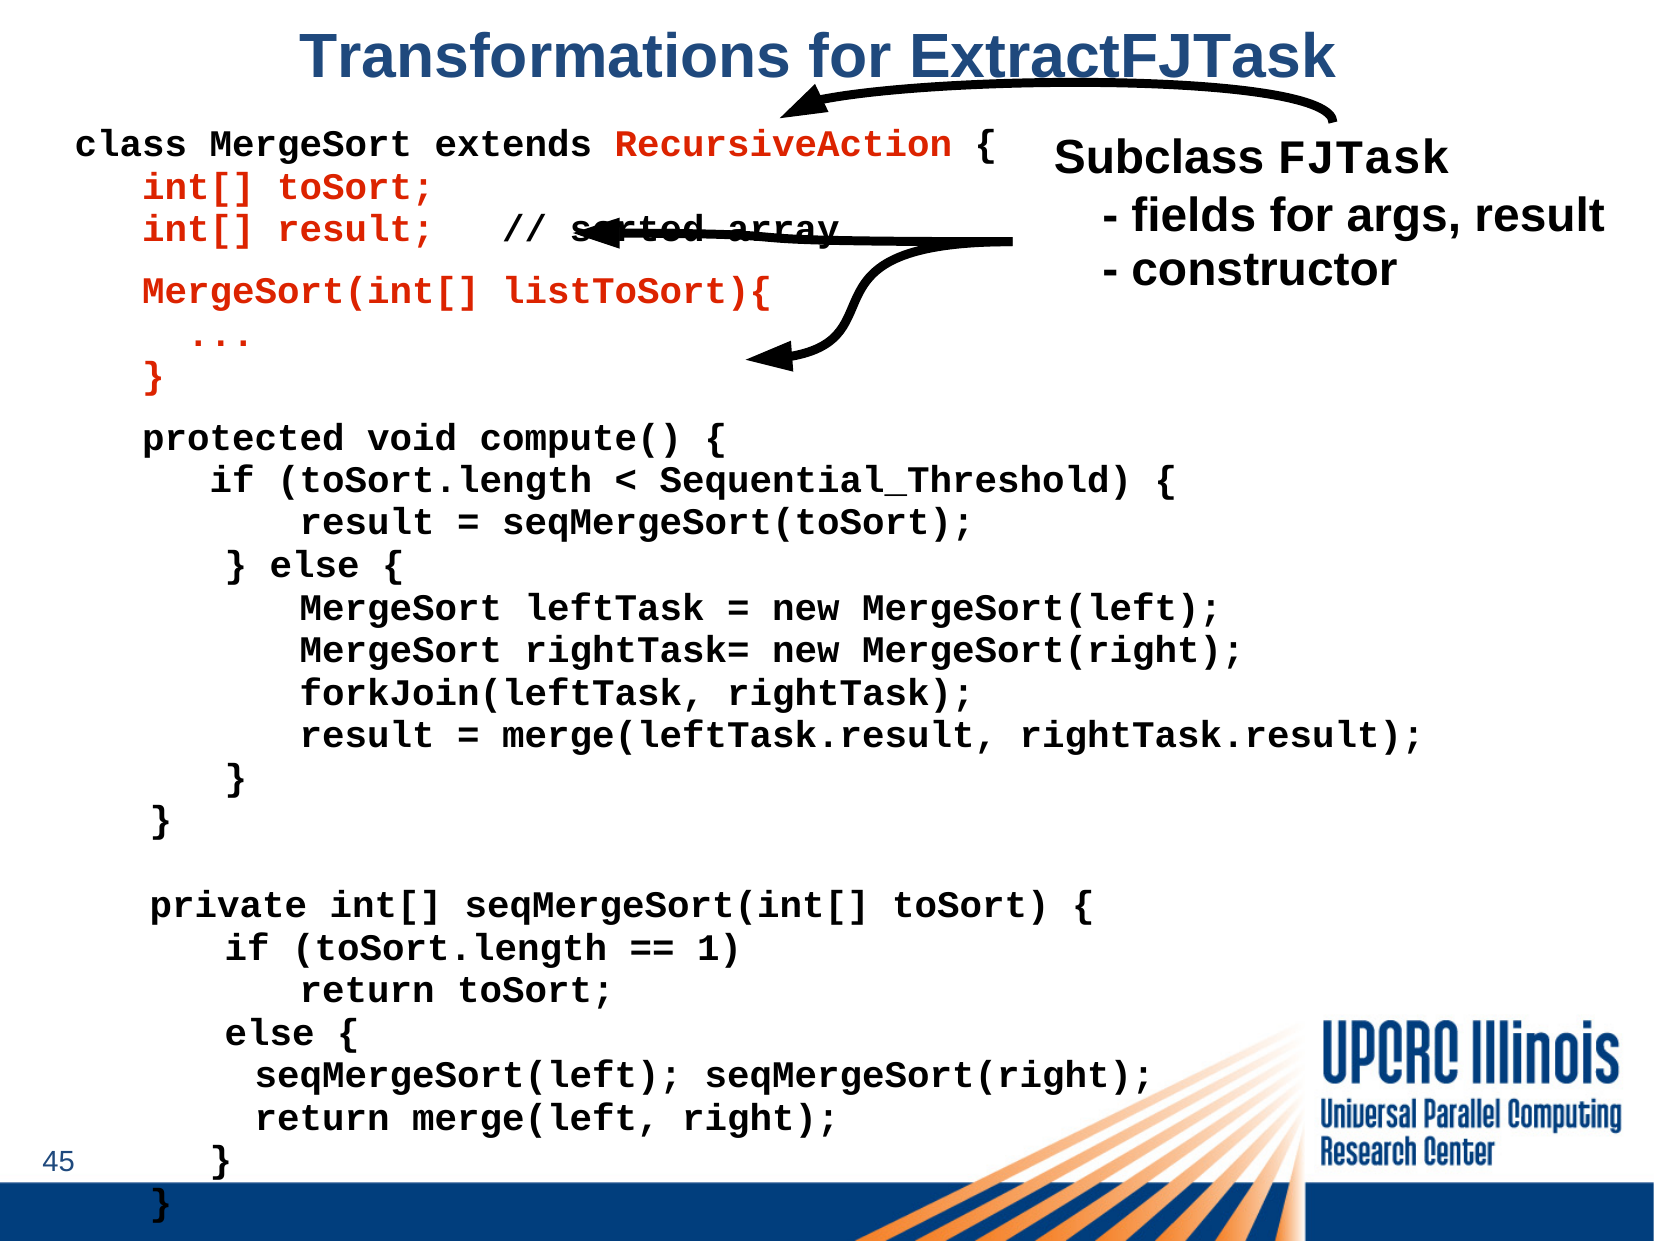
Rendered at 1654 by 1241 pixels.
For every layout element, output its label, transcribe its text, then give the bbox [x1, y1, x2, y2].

picture [0, 1005, 1654, 1241]
text_box Subclass FJTask - fields for args, result - constructor [1012, 122, 1654, 361]
title Transformations for ExtractFJTask [790, 87, 1325, 118]
title Transformations for ExtractFJTask [82, 0, 1571, 122]
text_box class MergeSort extends RecursiveAction { int[] toSort; int[] result; // sorted array MergeSort(int[] listToSort){ ... } protected void compute() { if (toSort.length < Sequential_Threshold) { result = seqMergeSort(toSort); } else { MergeSort leftTask = new MergeSort(left); MergeSort rightTask= new MergeSort(right); forkJoin(leftTask, rightTask); result = merge(leftTask.result, rightTask.result); } } private int[] seqMergeSort(int[] toSort) { if (toSort.length == 1) return toSort; else { seqMergeSort(left); seqMergeSort(right); return merge(left, right); } } [59, 118, 1500, 1235]
